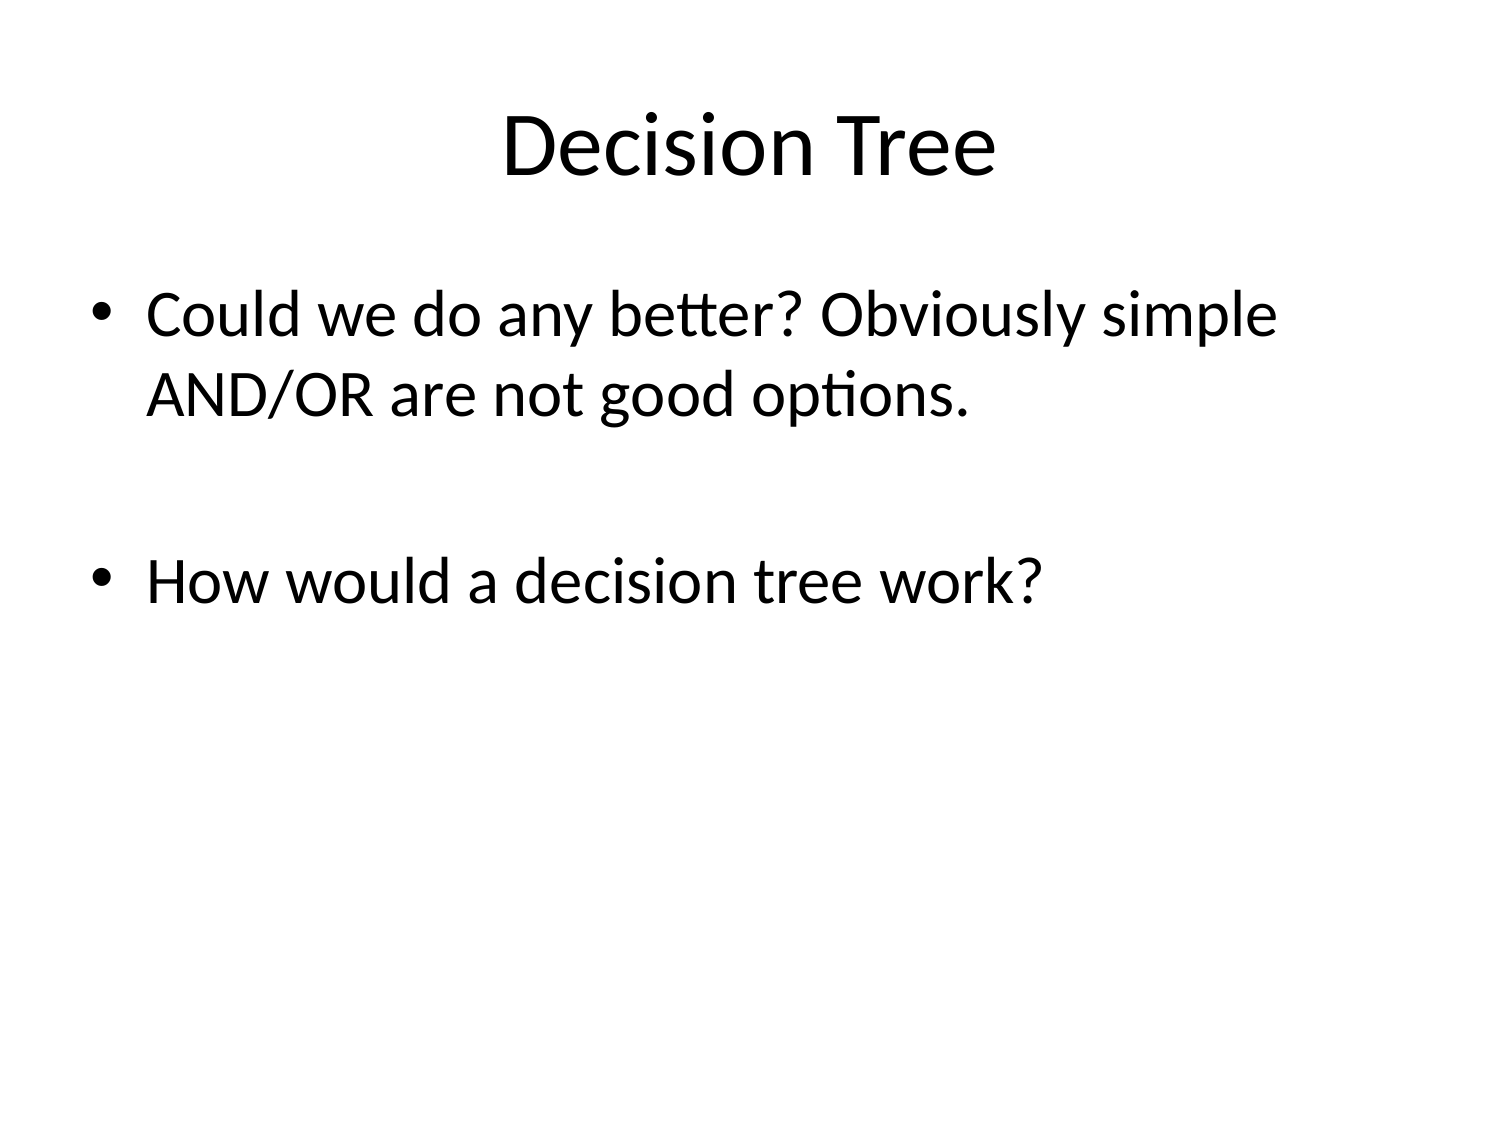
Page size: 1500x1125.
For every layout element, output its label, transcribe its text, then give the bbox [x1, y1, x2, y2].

title Decision Tree [75, 45, 1425, 233]
list Could we do any better? Obviously simple AND/OR are not good options. How would a decision tree work? [75, 262, 1425, 1005]
